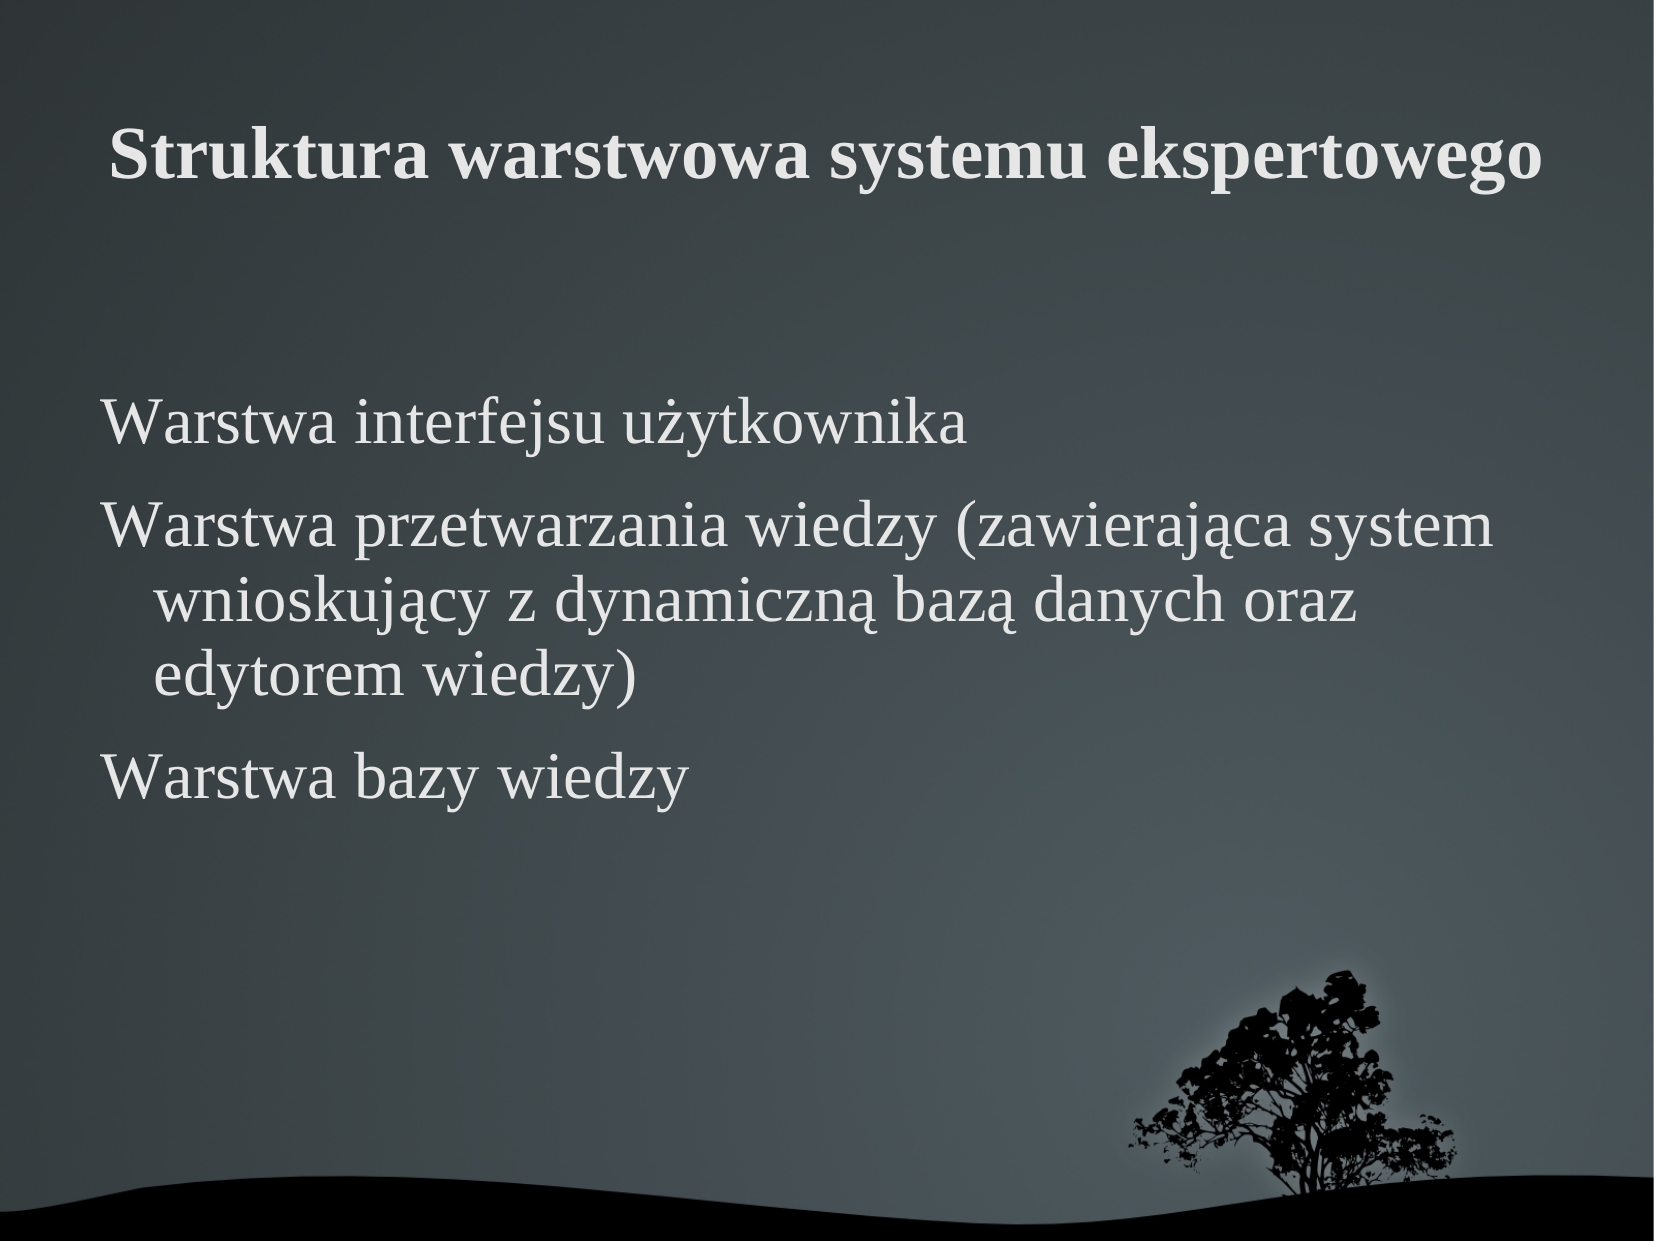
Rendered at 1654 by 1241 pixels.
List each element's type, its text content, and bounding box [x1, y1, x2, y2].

list Warstwa interfejsu użytkownika Warstwa przetwarzania wiedzy (zawierająca system wnioskujący z dynamiczną bazą danych oraz edytorem wiedzy) Warstwa bazy wiedzy [82, 383, 1571, 1094]
picture [0, 0, 1654, 1241]
title Struktura warstwowa systemu ekspertowego [82, 56, 1571, 250]
